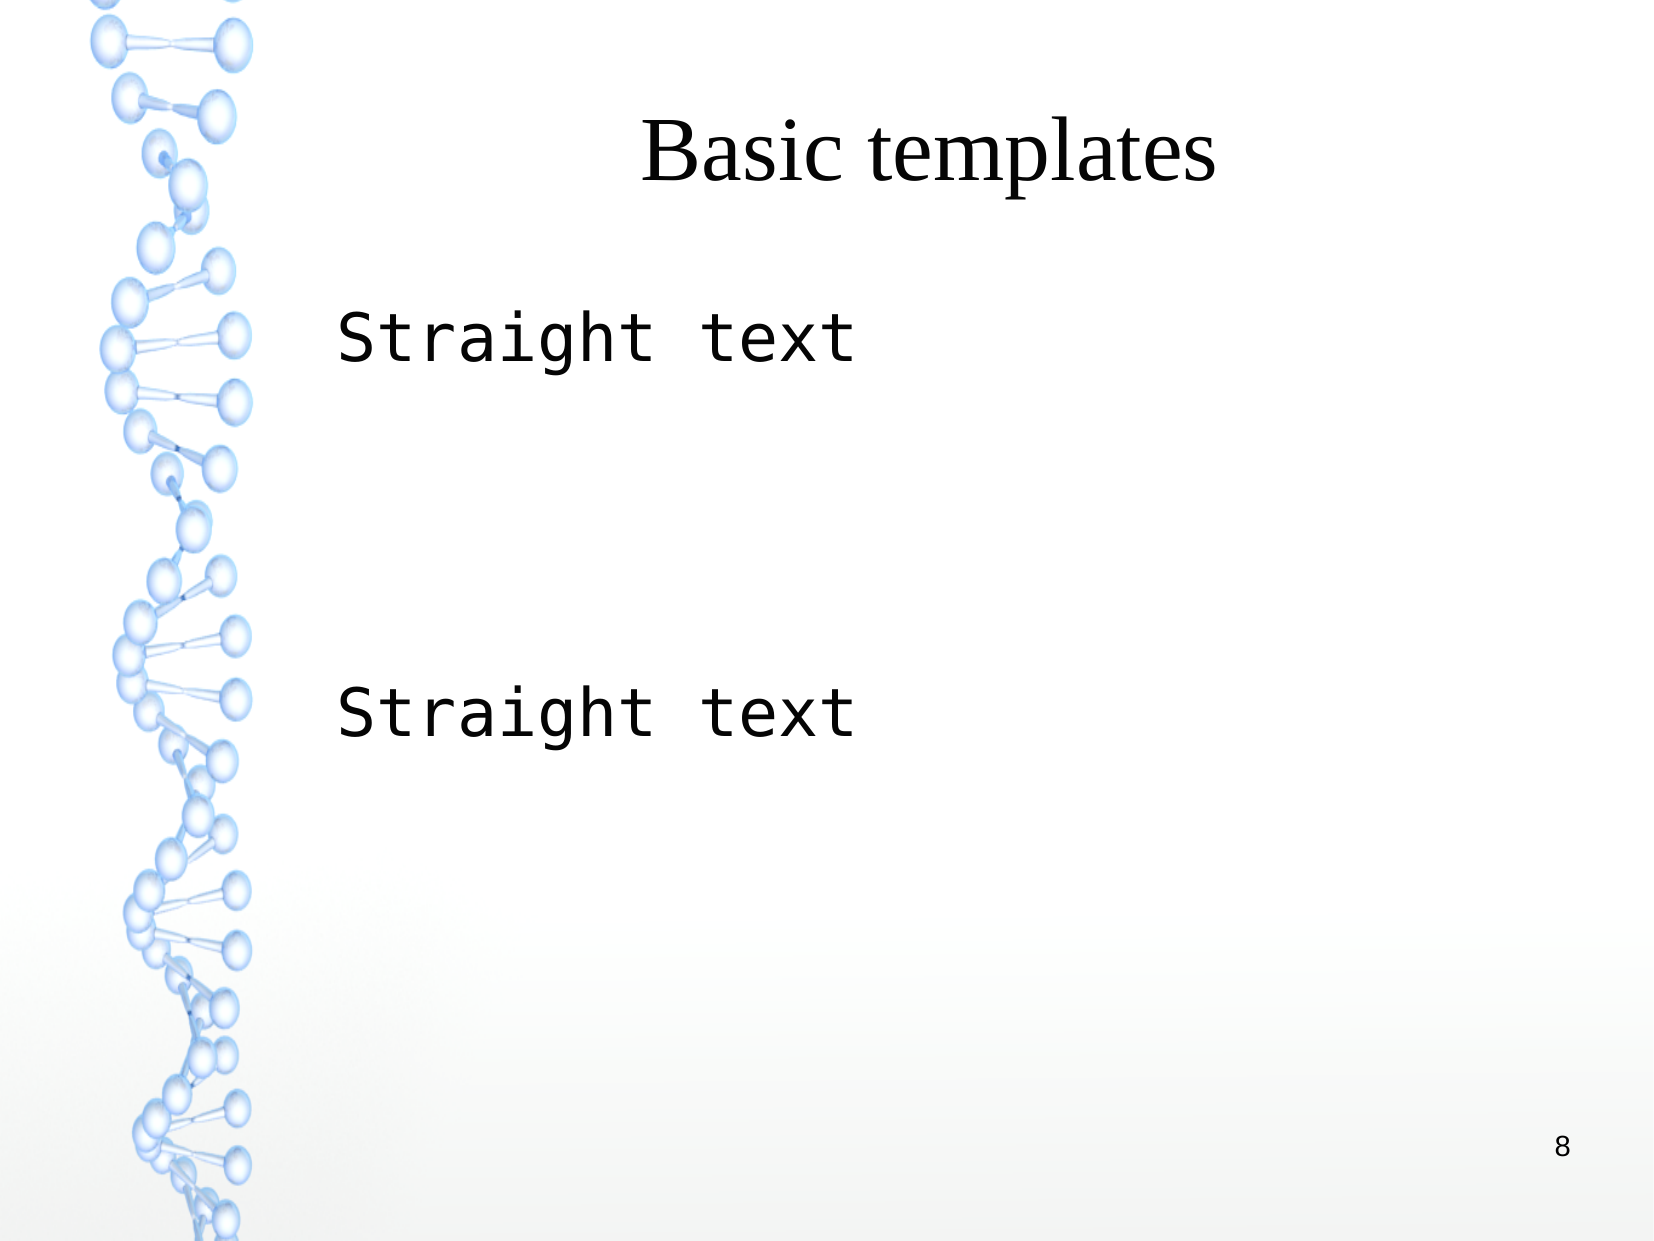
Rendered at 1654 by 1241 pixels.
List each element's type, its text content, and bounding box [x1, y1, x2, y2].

list Straight text [265, 674, 1595, 1018]
list Straight text [265, 299, 1595, 643]
title Basic templates [265, 47, 1595, 252]
picture [0, 0, 1654, 1241]
